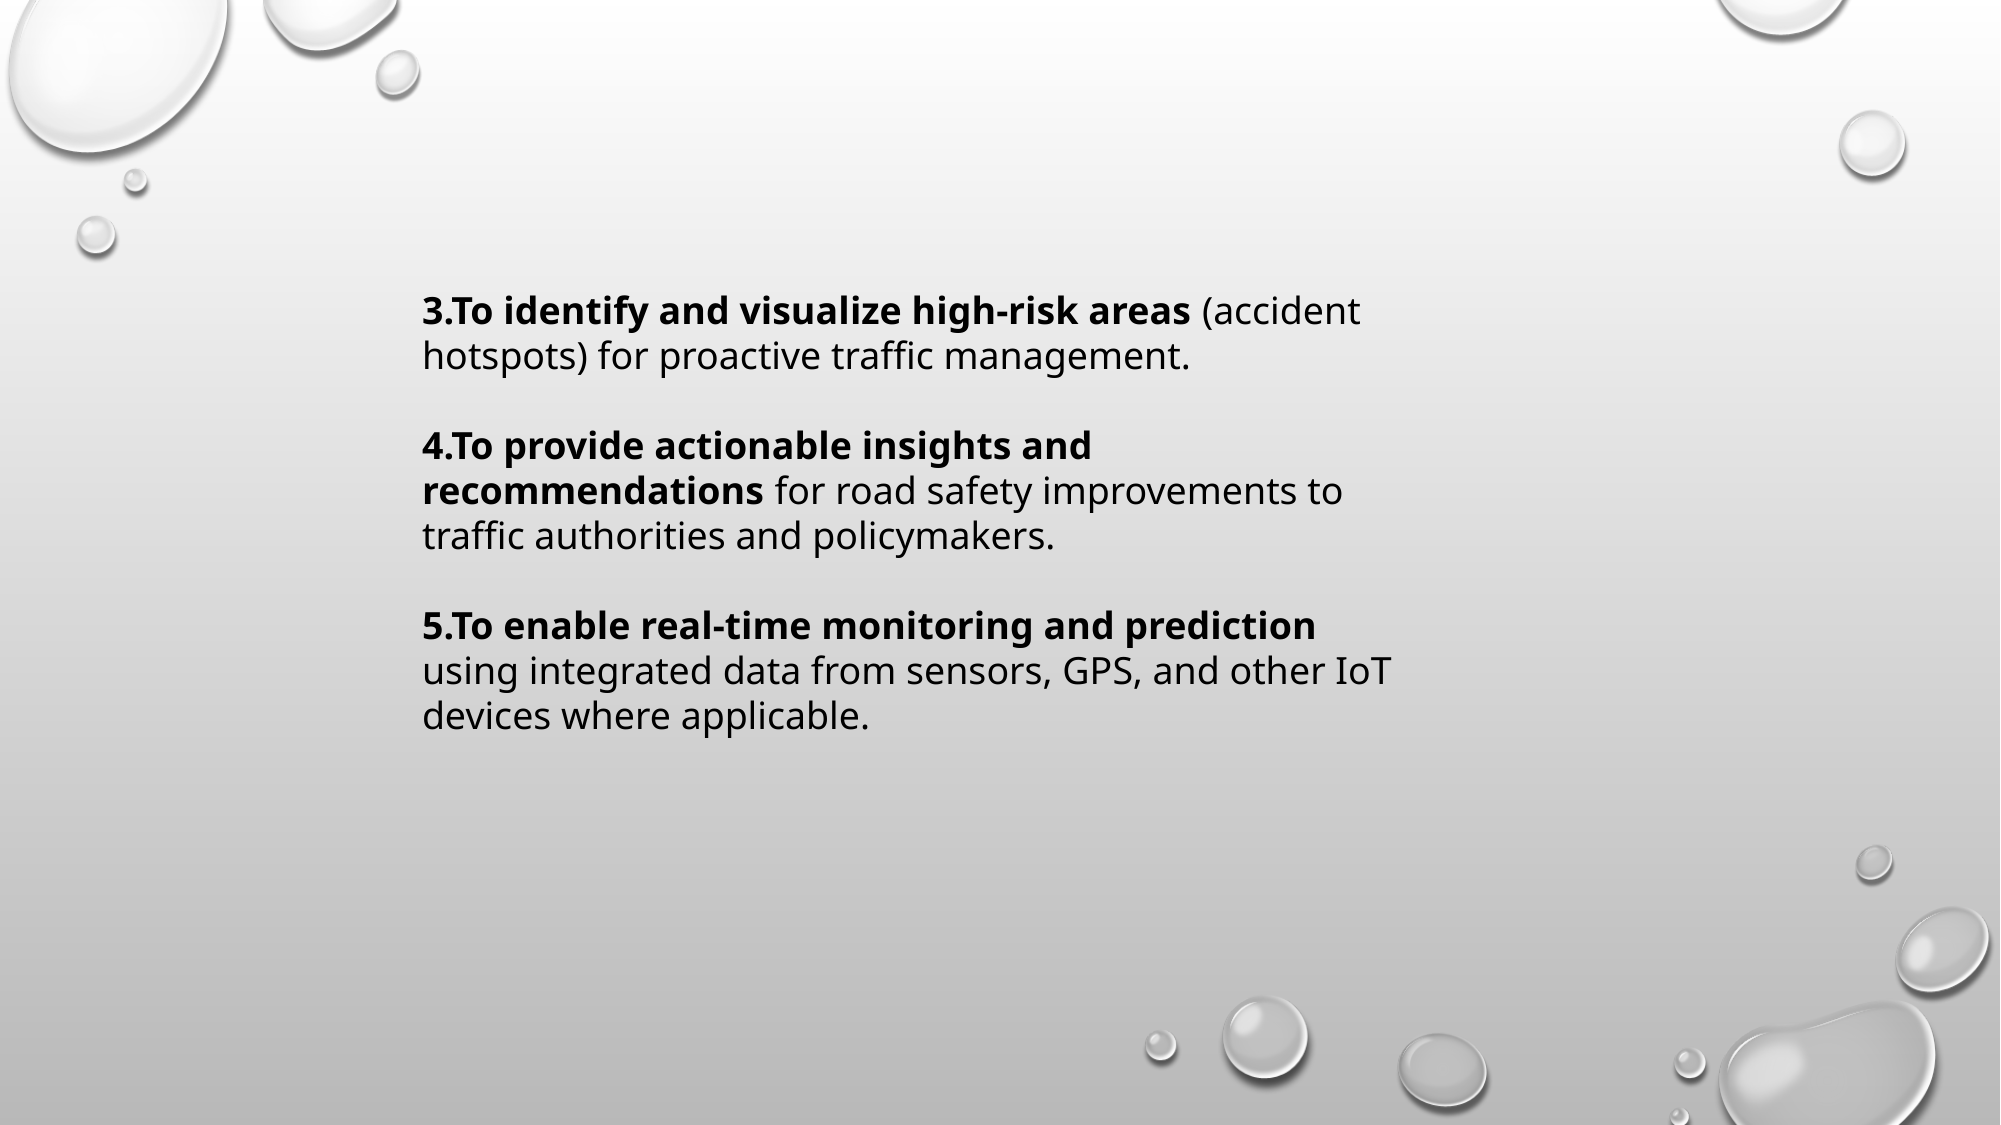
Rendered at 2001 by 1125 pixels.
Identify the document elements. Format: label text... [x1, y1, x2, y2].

text_box 3.To identify and visualize high-risk areas (accident hotspots) for proactive traffic management. 4.To provide actionable insights and recommendations for road safety improvements to traffic authorities and policymakers. 5.To enable real-time monitoring and prediction using integrated data from sensors, GPS, and other IoT devices where applicable. [407, 234, 1412, 750]
